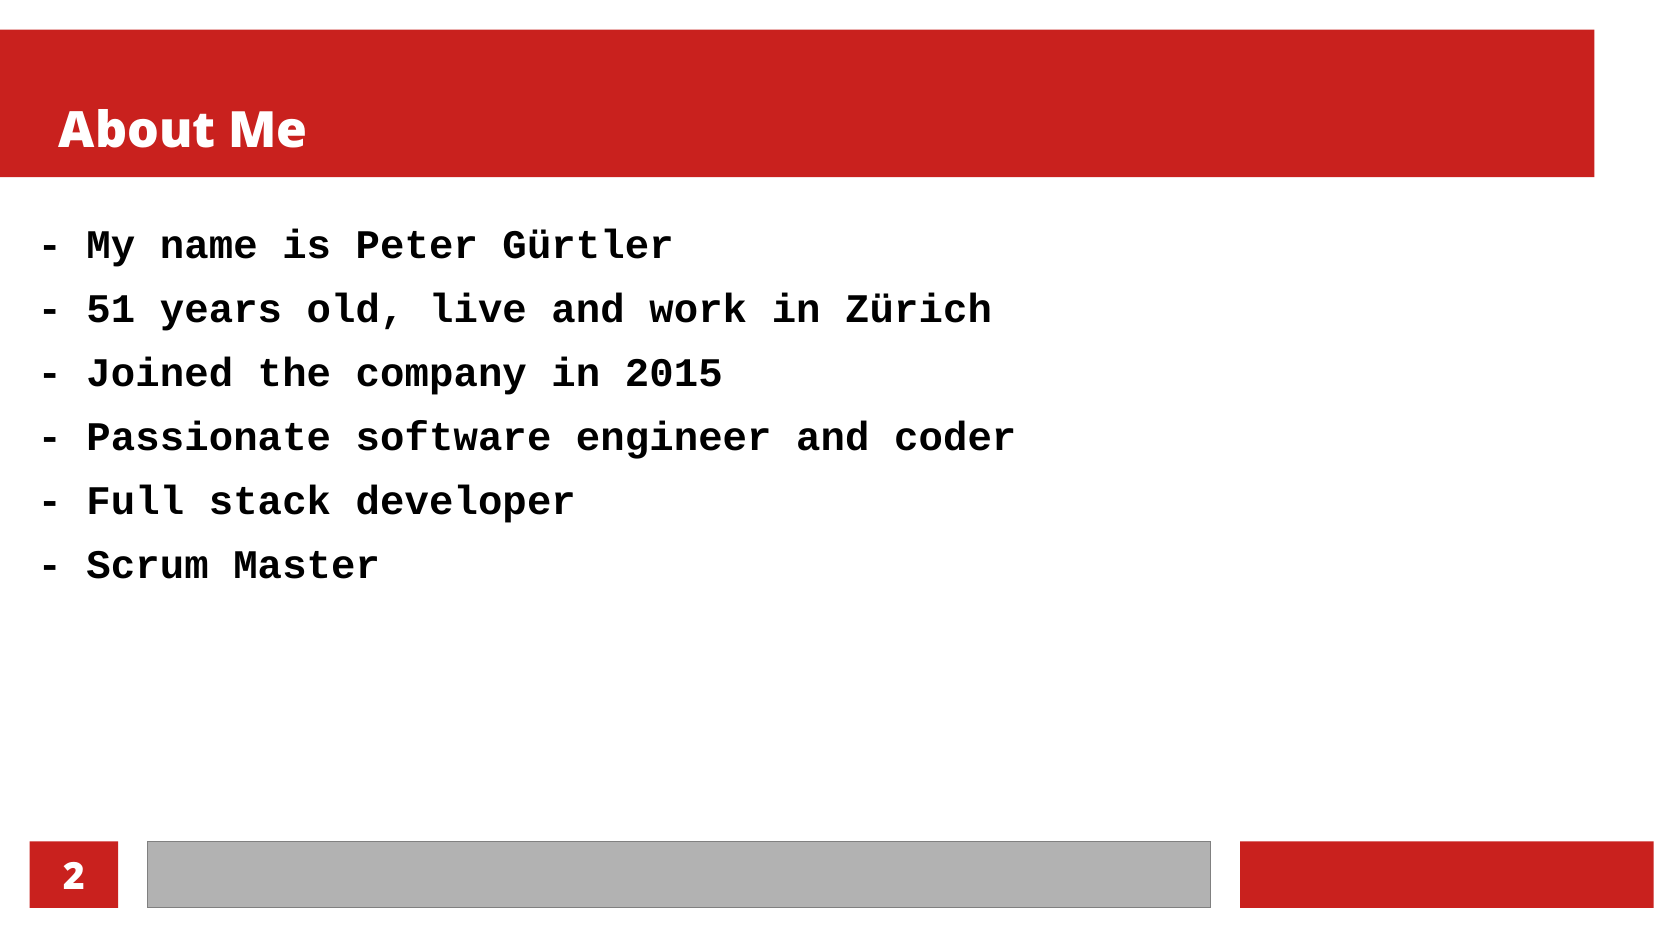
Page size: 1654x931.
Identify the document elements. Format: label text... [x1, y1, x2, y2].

list - My name is Peter Gürtler - 51 years old, live and work in Zürich - Joined the company in 2015 - Passionate software engineer and coder - Full stack developer - Scrum Master [37, 225, 1576, 801]
title About Me [59, 44, 1595, 163]
